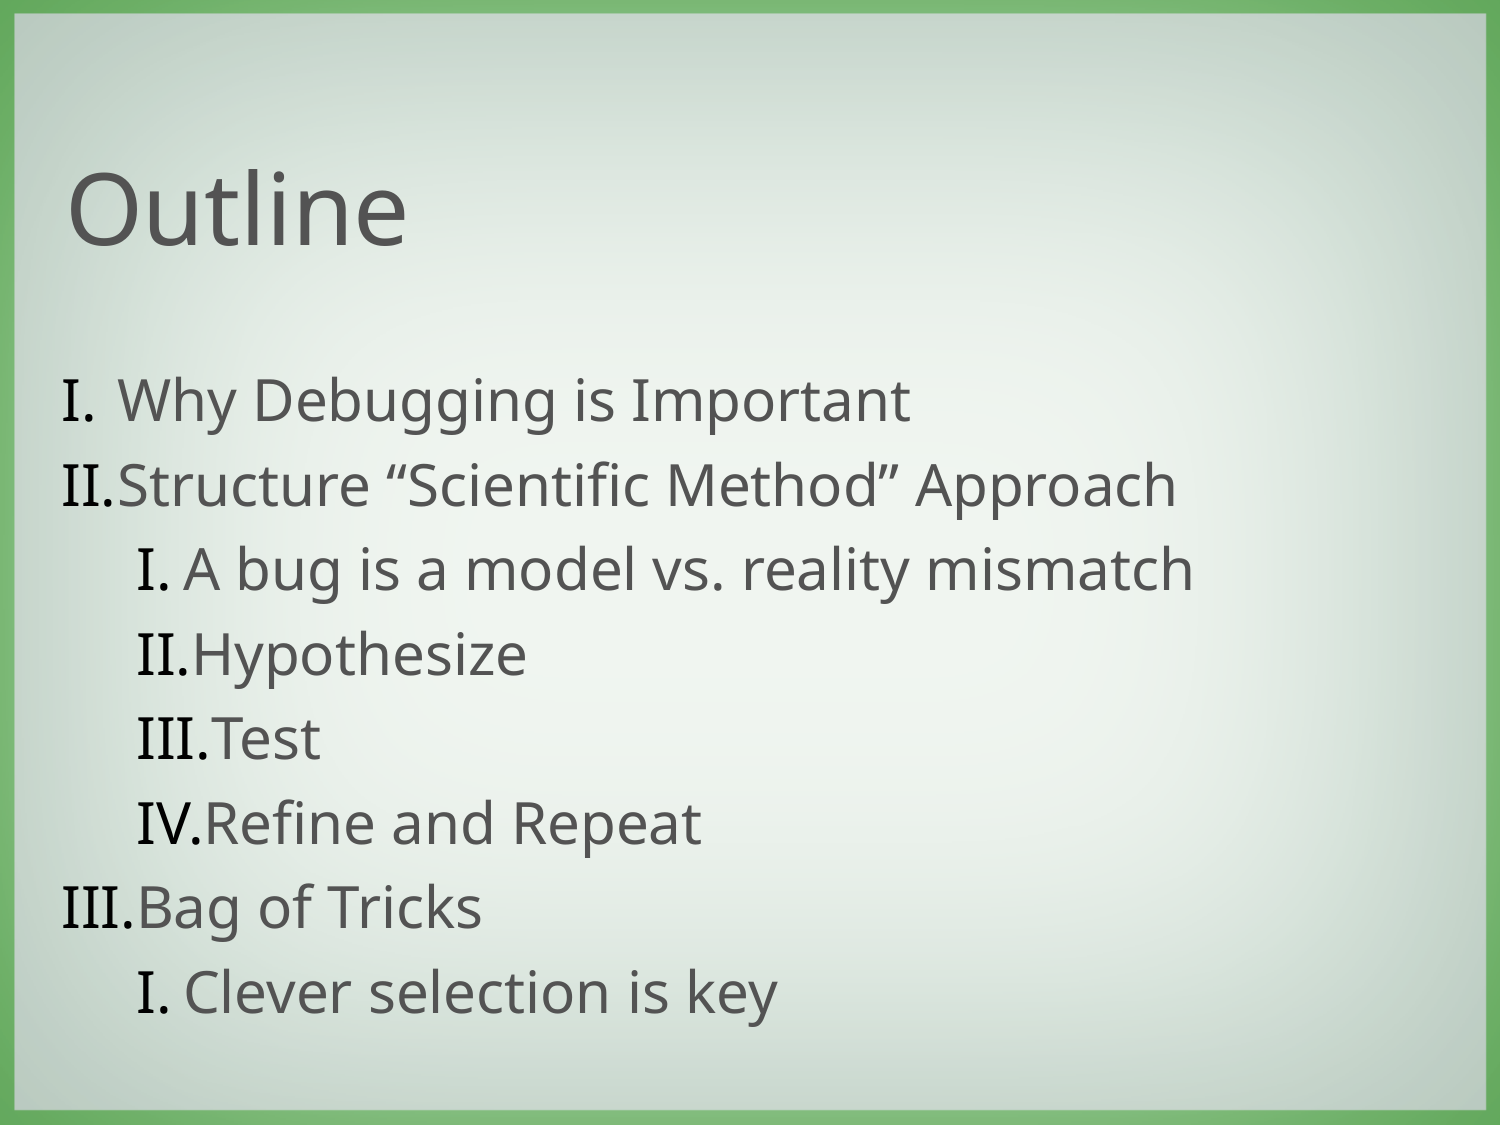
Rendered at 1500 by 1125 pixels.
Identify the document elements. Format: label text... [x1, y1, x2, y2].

title Outline [50, 137, 1457, 274]
picture [0, 0, 1500, 1125]
list Why Debugging is Important Structure “Scientific Method” Approach A bug is a model vs. reality mismatch Hypothesize Test Refine and Repeat Bag of Tricks Clever selection is key [46, 355, 1453, 1033]
